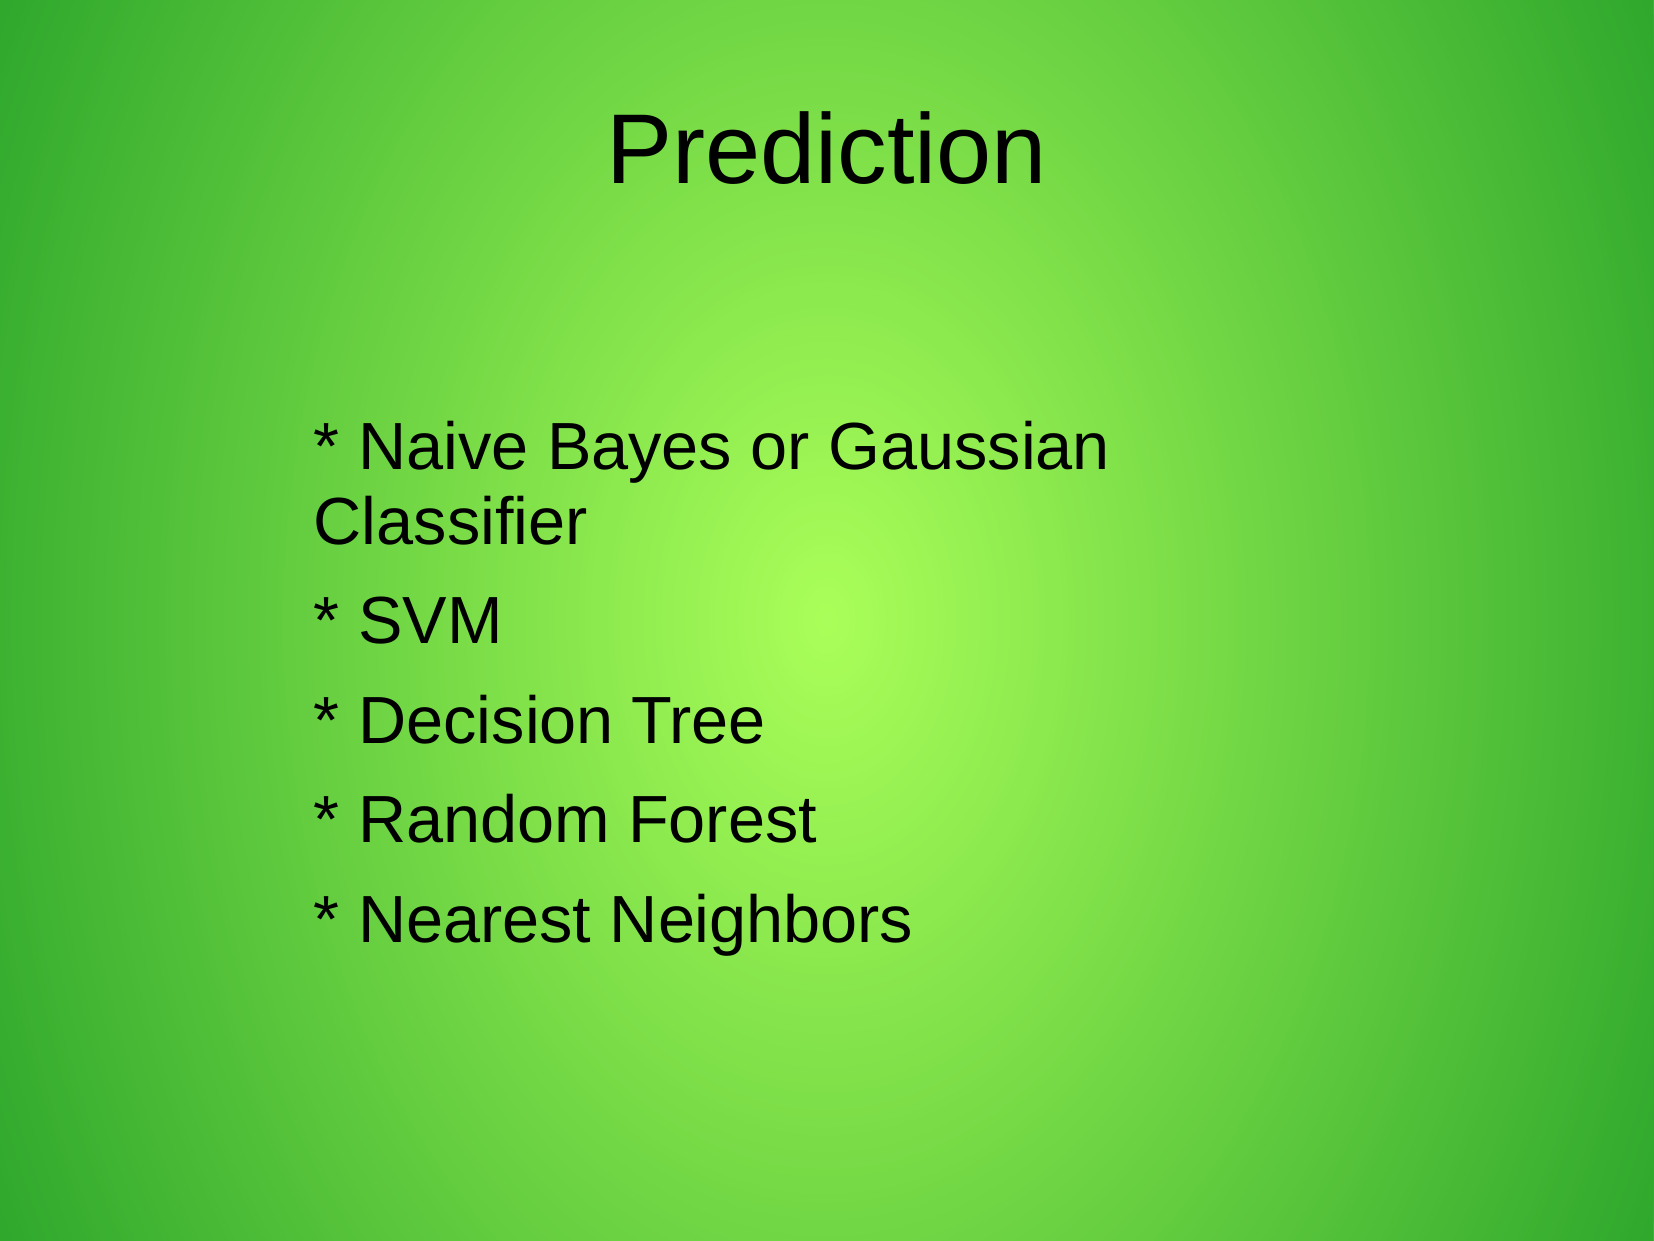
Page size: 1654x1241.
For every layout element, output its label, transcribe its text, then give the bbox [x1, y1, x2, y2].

text_box * Naive Bayes or Gaussian Classifier * SVM * Decision Tree * Random Forest * Nearest Neighbors [298, 401, 1193, 965]
title Prediction [82, 47, 1571, 252]
